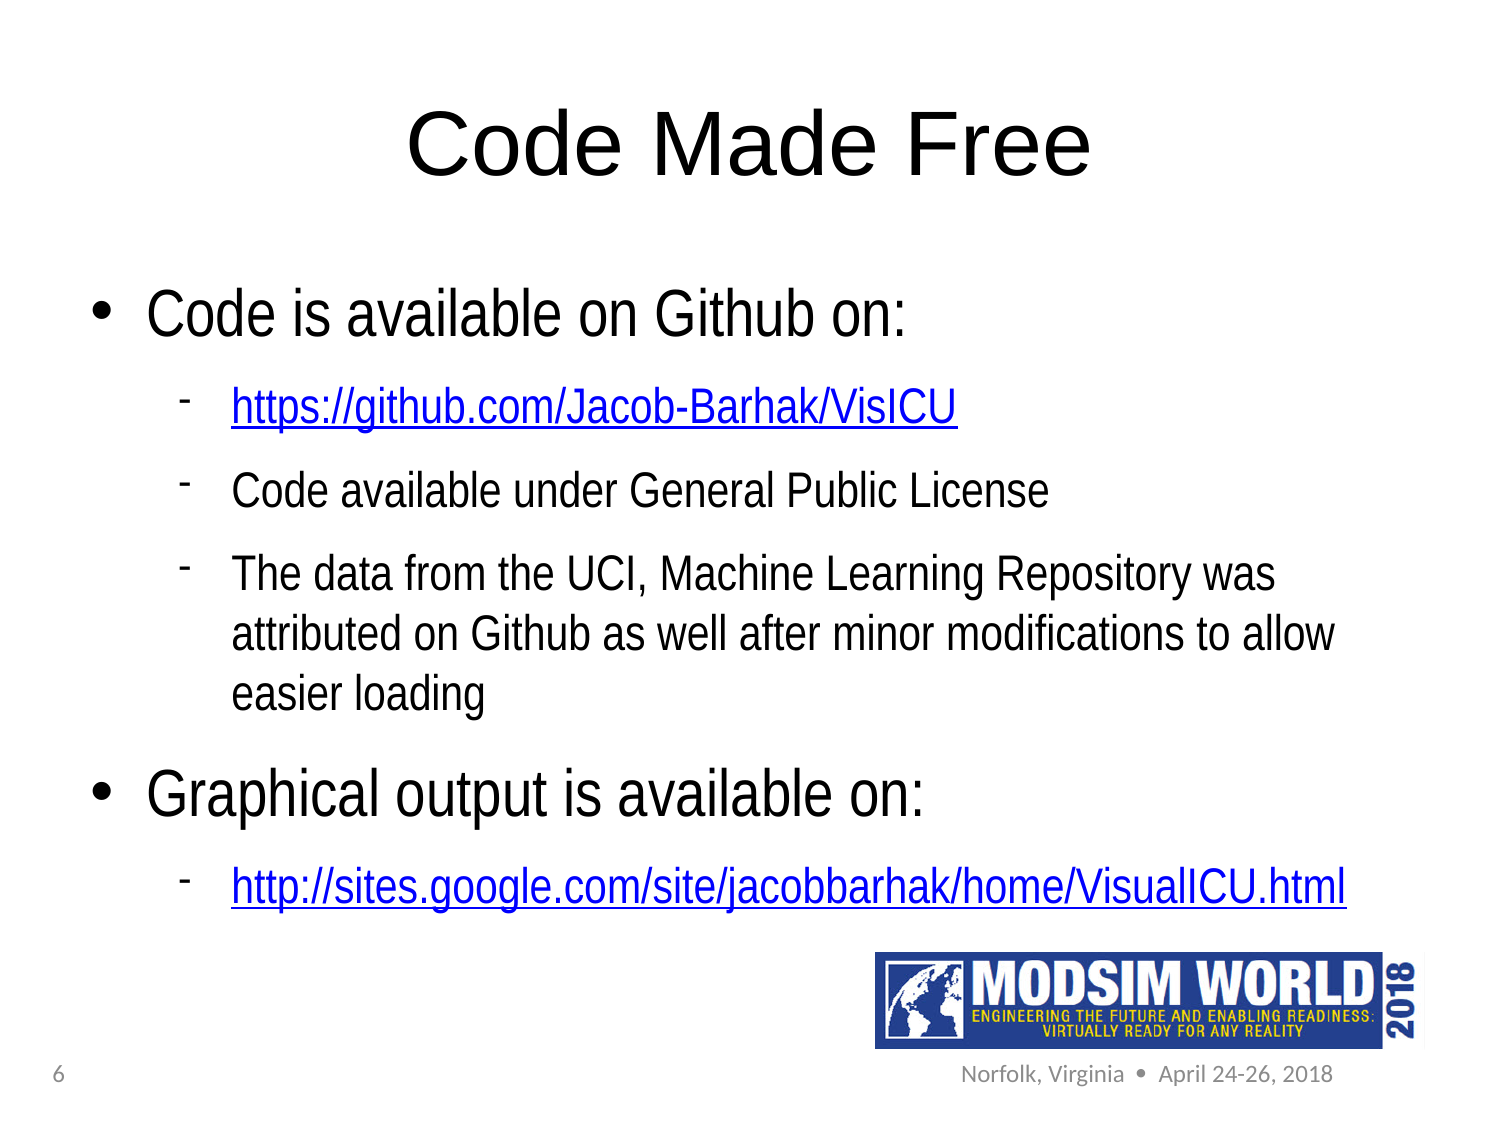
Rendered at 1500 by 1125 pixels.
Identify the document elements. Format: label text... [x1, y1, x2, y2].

picture [875, 1005, 1425, 1042]
text_box Code Made Free [74, 45, 1425, 233]
text_box <number> [37, 1042, 388, 1103]
text_box Code is available on Github on: https://github.com/Jacob-Barhak/VisICU Code available under General Public License The data from the UCI, Machine Learning Repository was attributed on Github as well after minor modifications to allow easier loading Graphical output is available on: http://sites.google.com/site/jacobbarhak/home/VisualICU.html [74, 262, 1425, 1005]
text_box Norfolk, Virginia  April 24-26, 2018 [874, 1042, 1427, 1103]
